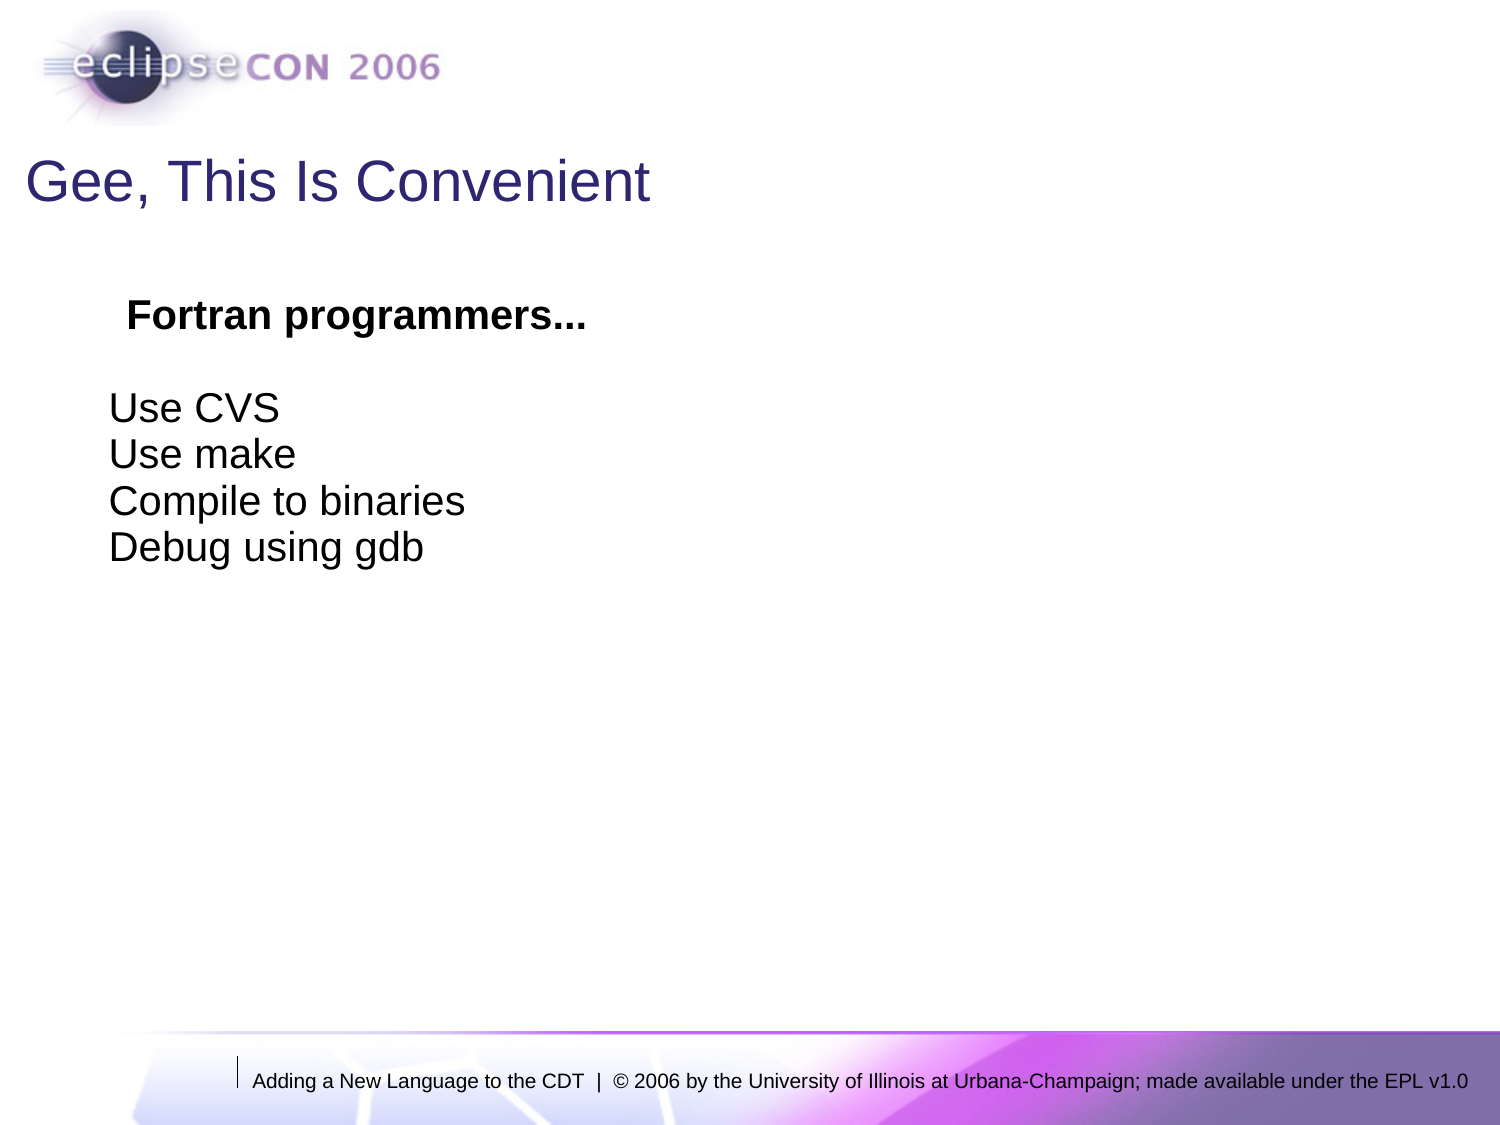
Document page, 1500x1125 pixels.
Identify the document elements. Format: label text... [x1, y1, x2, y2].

list Fortran programmers... Use CVS Use make Compile to binaries Debug using gdb [108, 291, 728, 932]
title Gee, This Is Convenient [25, 142, 1378, 225]
picture [0, 1031, 1500, 1125]
picture [31, 10, 1040, 126]
